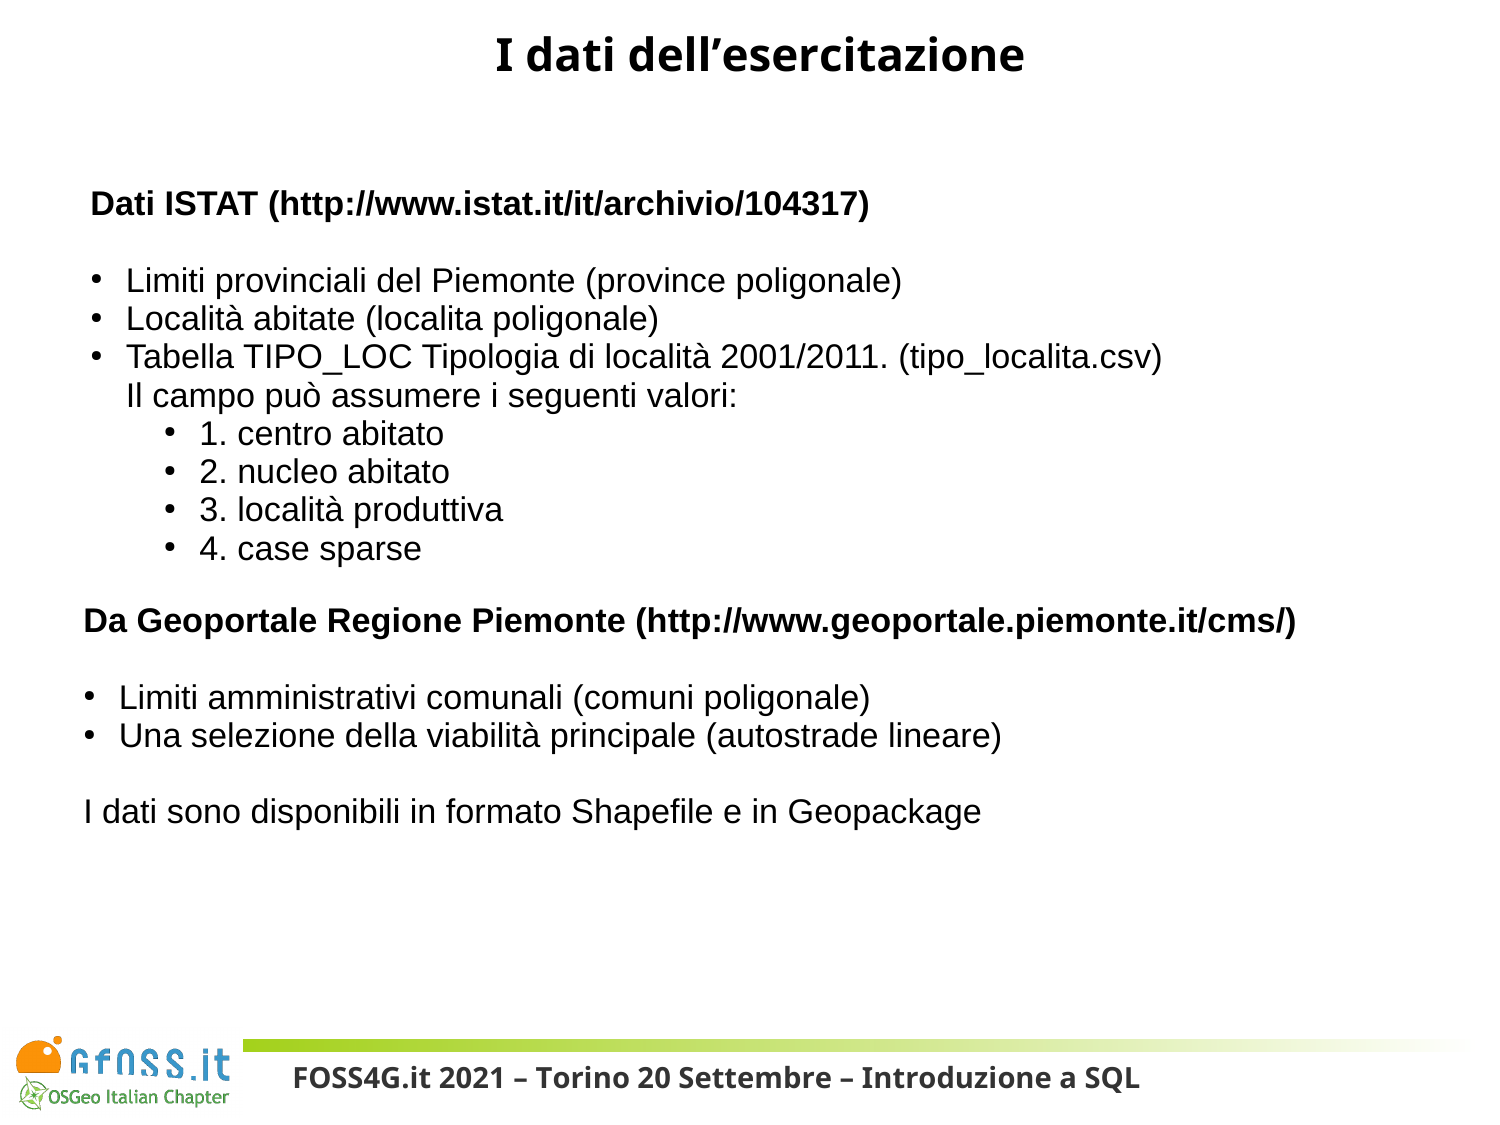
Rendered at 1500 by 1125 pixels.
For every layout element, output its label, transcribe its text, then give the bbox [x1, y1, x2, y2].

text_box Da Geoportale Regione Piemonte (http://www.geoportale.piemonte.it/cms/) Limiti amministrativi comunali (comuni poligonale) Una selezione della viabilità principale (autostrade lineare) I dati sono disponibili in formato Shapefile e in Geopackage [83, 601, 1500, 832]
title I dati dell’esercitazione [21, 26, 1500, 82]
text_box Dati ISTAT (http://www.istat.it/it/archivio/104317) Limiti provinciali del Piemonte (province poligonale) Località abitate (localita poligonale) Tabella TIPO_LOC Tipologia di località 2001/2011. (tipo_localita.csv) Il campo può assumere i seguenti valori: 1. centro abitato 2. nucleo abitato 3. località produttiva 4. case sparse [75, 177, 1469, 614]
picture [2, 1027, 243, 1118]
